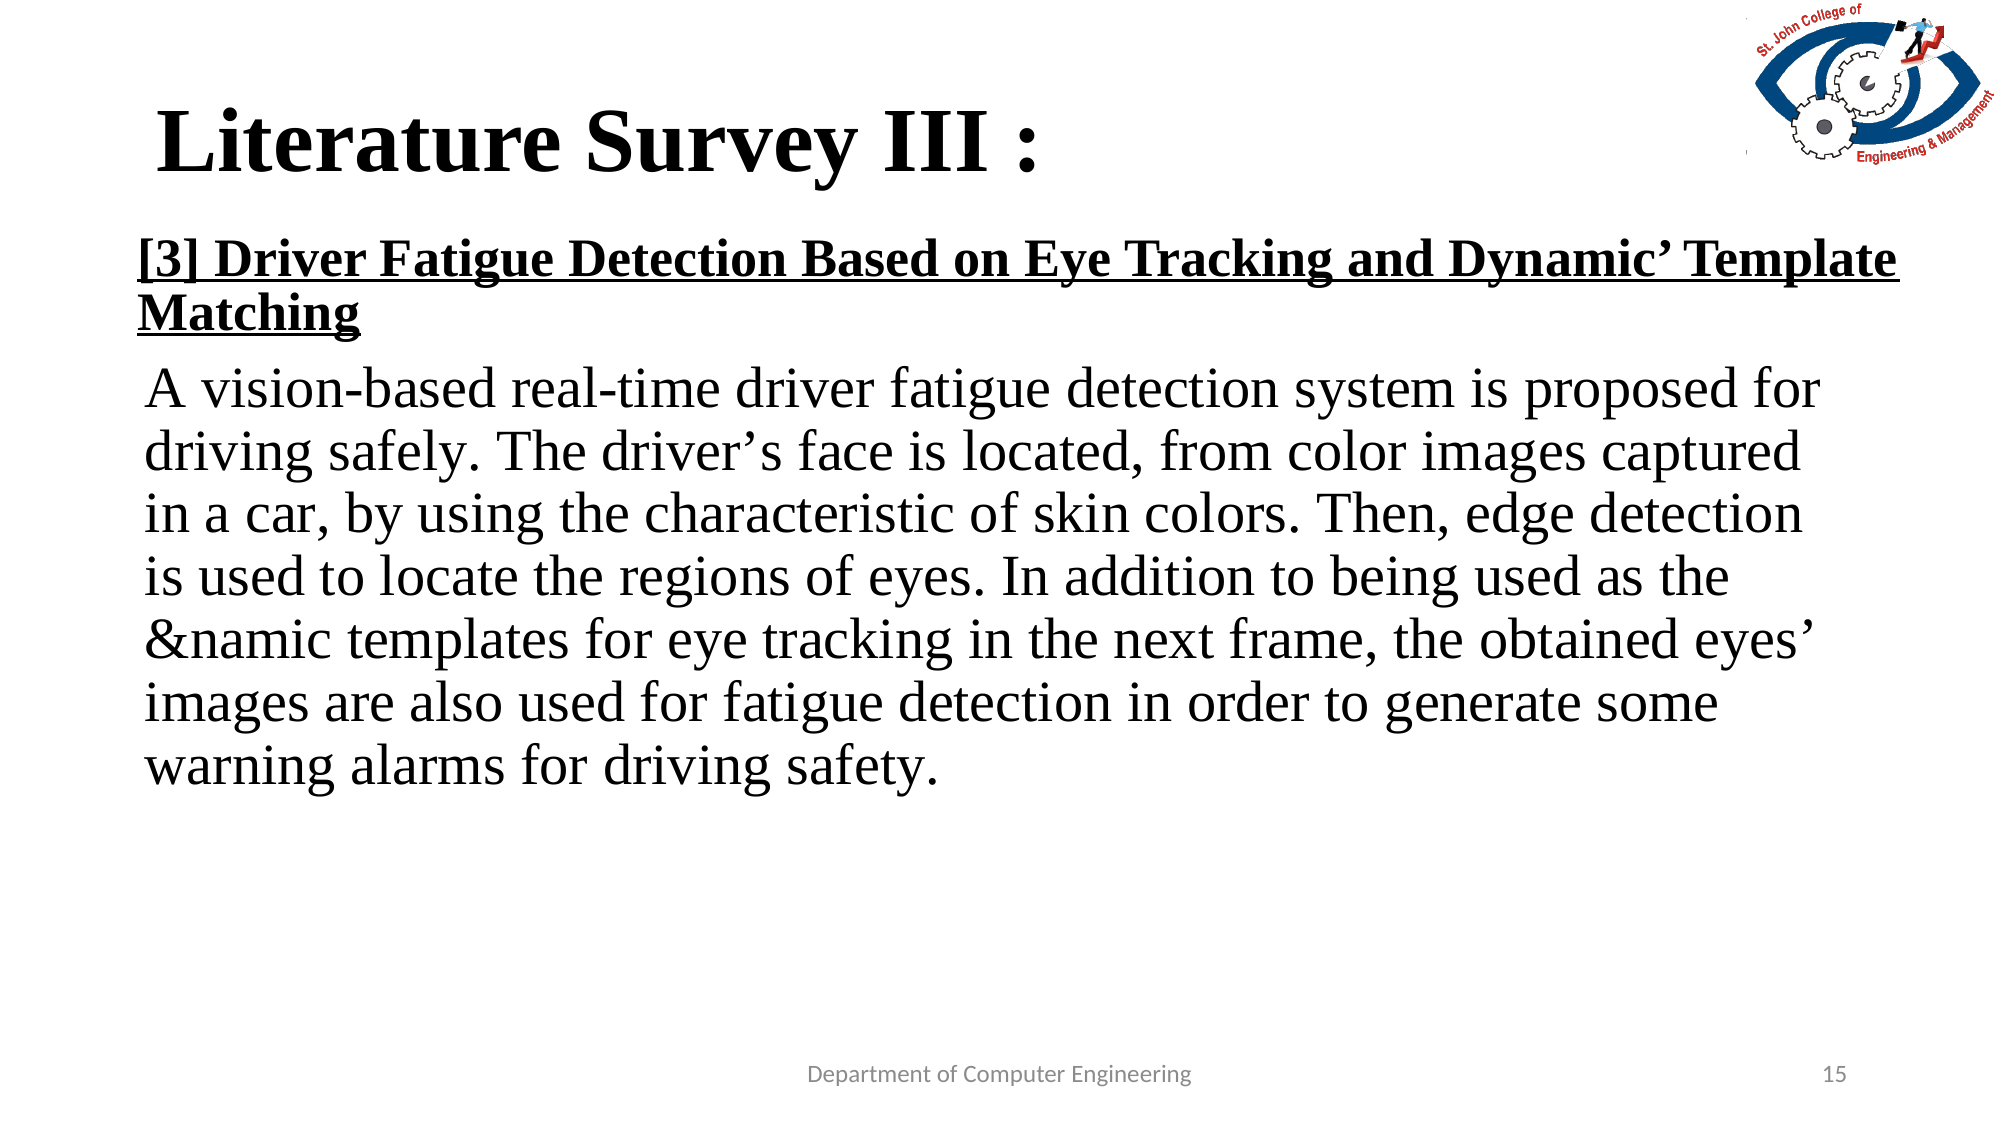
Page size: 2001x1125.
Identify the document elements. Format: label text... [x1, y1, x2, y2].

text_box Literature Survey III : [141, 82, 1371, 200]
footer Department of Computer Engineering [662, 1042, 1338, 1103]
picture [1746, 0, 2000, 168]
list A vision-based real-time driver fatigue detection system is proposed for driving safely. The driver’s face is located, from color images captured in a car, by using the characteristic of skin colors. Then, edge detection is used to locate the regions of eyes. In addition to being used as the &namic templates for eye tracking in the next frame, the obtained eyes’ images are also used for fatigue detection in order to generate some warning alarms for driving safety. [129, 349, 1855, 1063]
text_box [3] Driver Fatigue Detection Based on Eye Tracking and Dynamic’ Template Matching [137, 232, 1985, 341]
slide_number <number> [1412, 1042, 1863, 1103]
